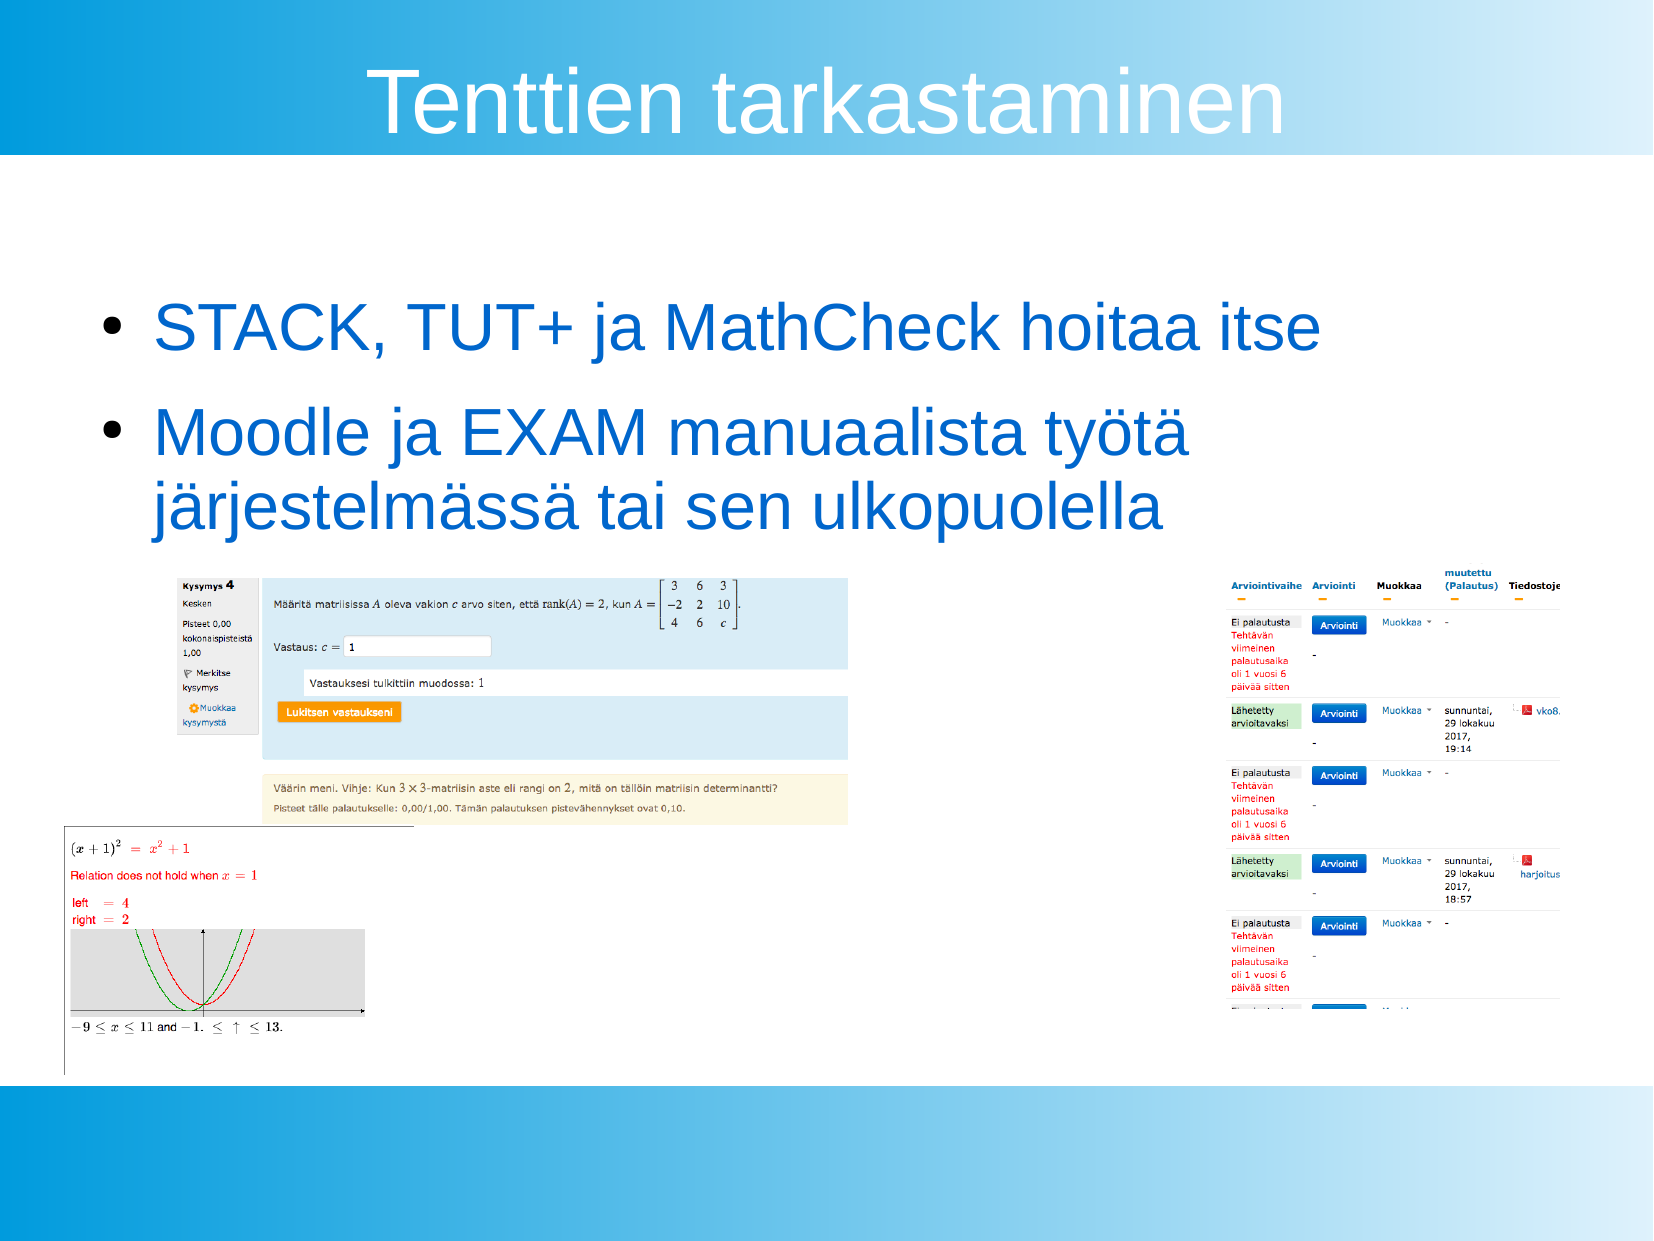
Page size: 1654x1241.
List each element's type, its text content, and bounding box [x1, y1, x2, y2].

picture [1226, 634, 1560, 1009]
picture [59, 634, 848, 1075]
title Tenttien tarkastaminen [82, 49, 1571, 155]
list Moodle ja EXAM manuaalista työtä järjestelmässä tai sen ulkopuolella [82, 290, 1571, 634]
